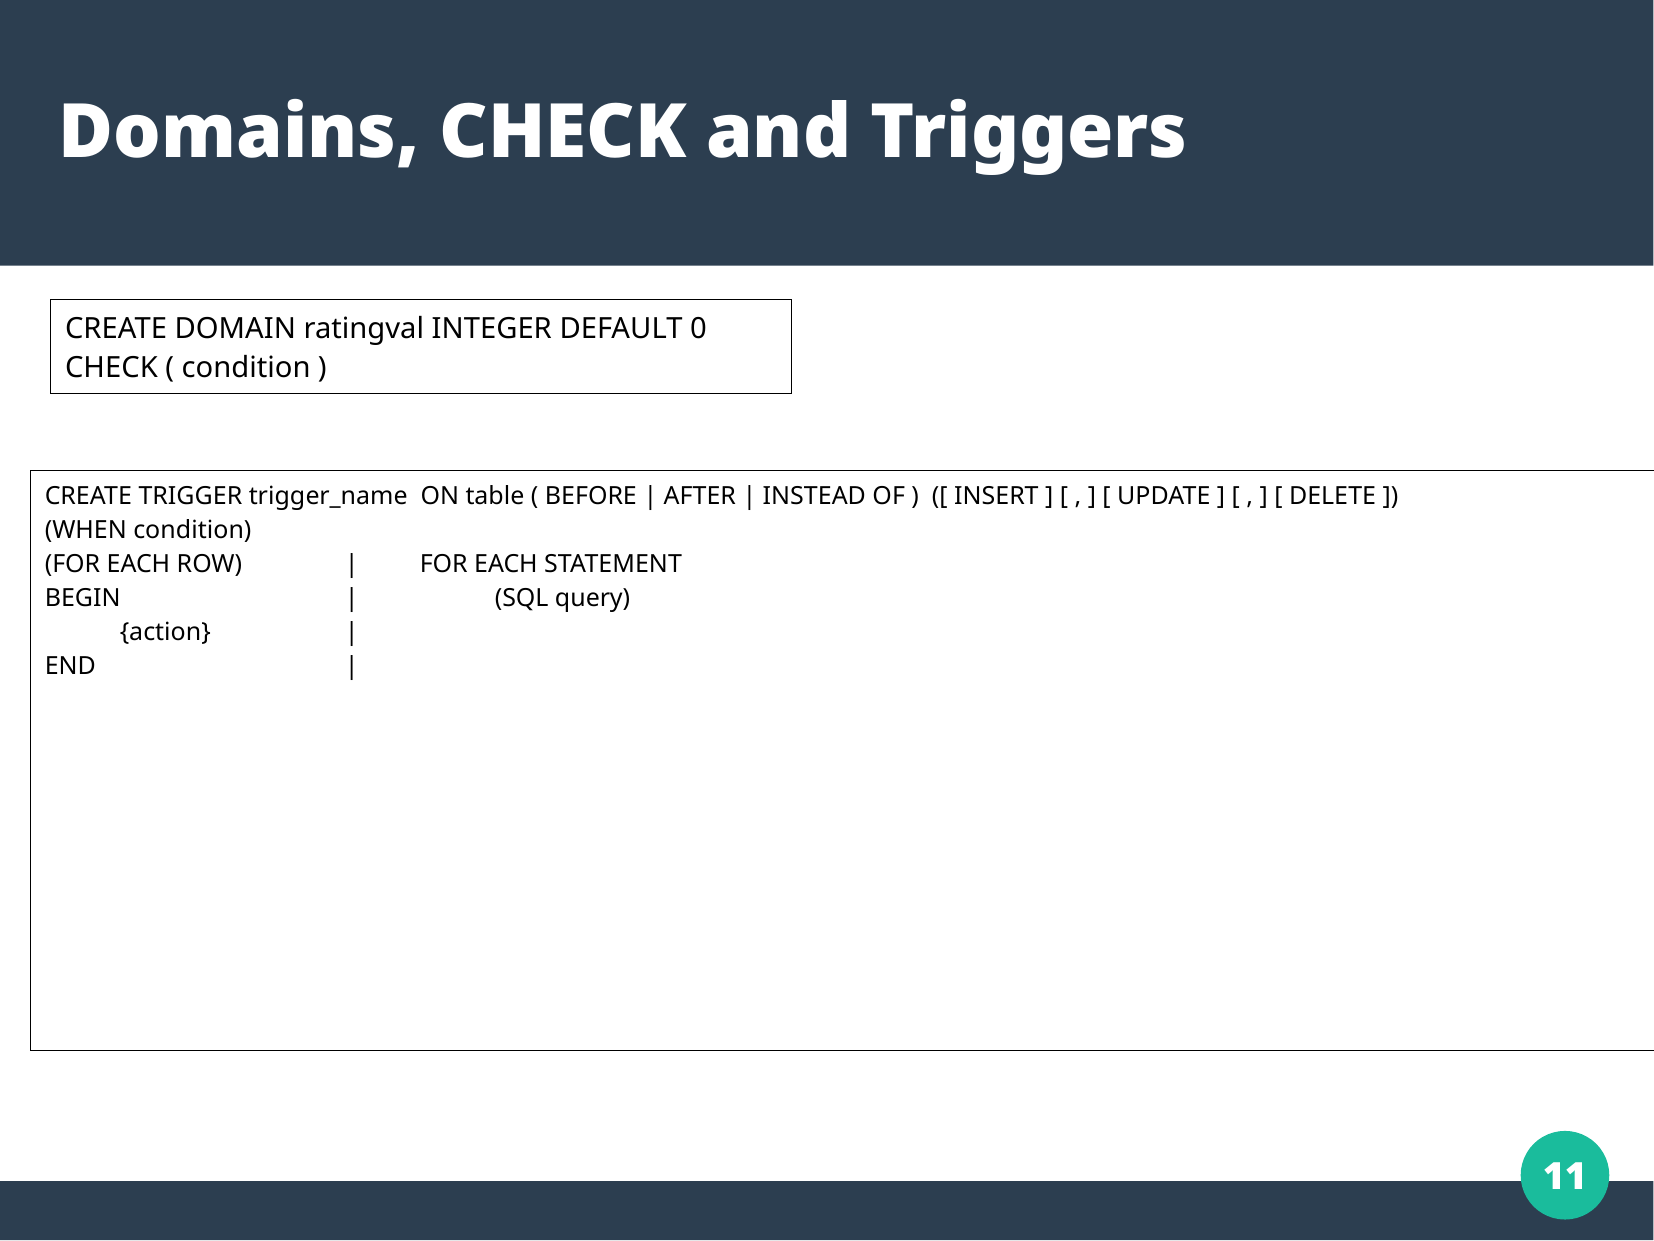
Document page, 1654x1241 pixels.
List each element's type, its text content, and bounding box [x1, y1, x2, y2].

text_box CREATE DOMAIN ratingval INTEGER DEFAULT 0 CHECK ( condition ) [50, 299, 792, 393]
title Domains, CHECK and Triggers [59, 49, 1595, 207]
text_box CREATE TRIGGER trigger_name ON table ( BEFORE | AFTER | INSTEAD OF ) ([ INSERT ] [ , ] [ UPDATE ] [ , ] [ DELETE ]) (WHEN condition) (FOR EACH ROW) | FOR EACH STATEMENT BEGIN | (SQL query) {action} | END | [30, 470, 1654, 1051]
